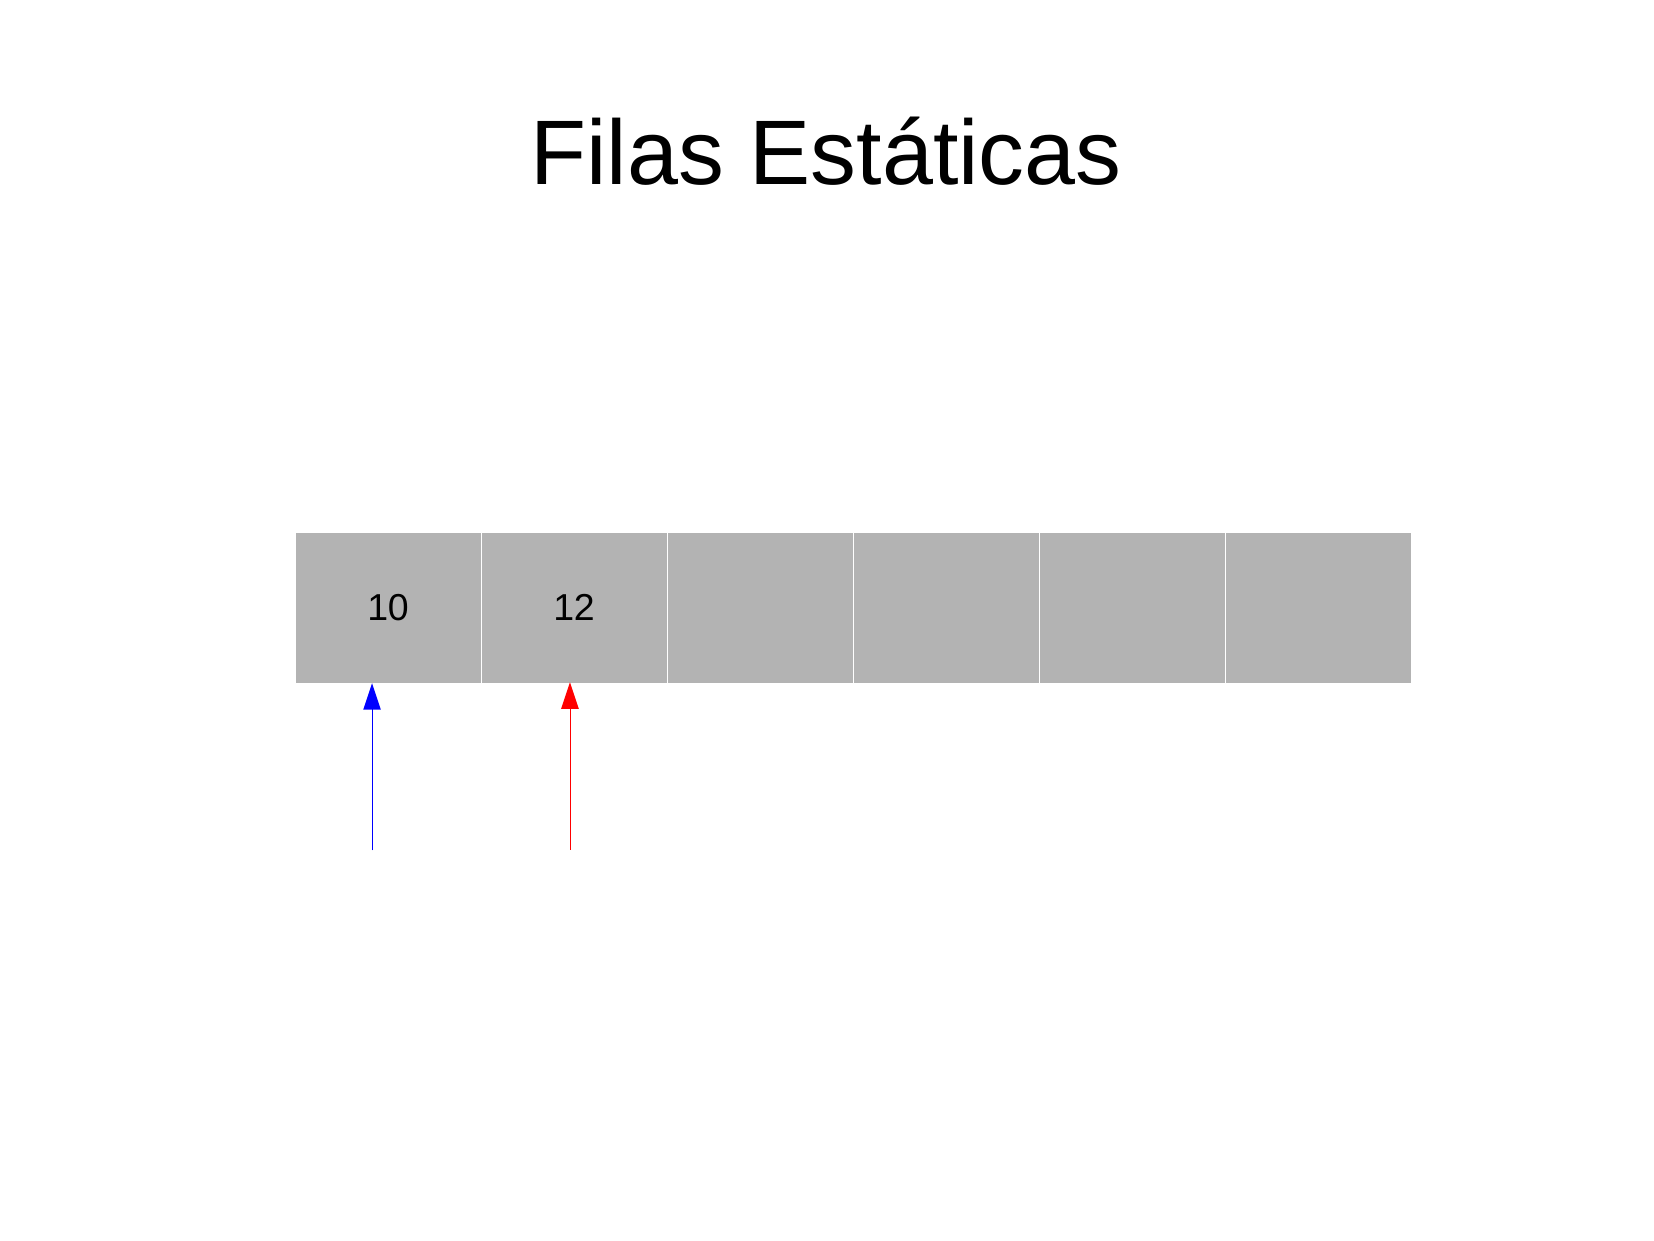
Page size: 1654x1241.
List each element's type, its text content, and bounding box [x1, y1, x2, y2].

table_header [668, 533, 853, 683]
table_header 12 [482, 533, 667, 683]
table_header 10 [296, 533, 481, 683]
table_header [854, 533, 1039, 683]
table_header [1226, 533, 1411, 683]
title Filas Estáticas [82, 49, 1571, 257]
table_header [1040, 533, 1225, 683]
